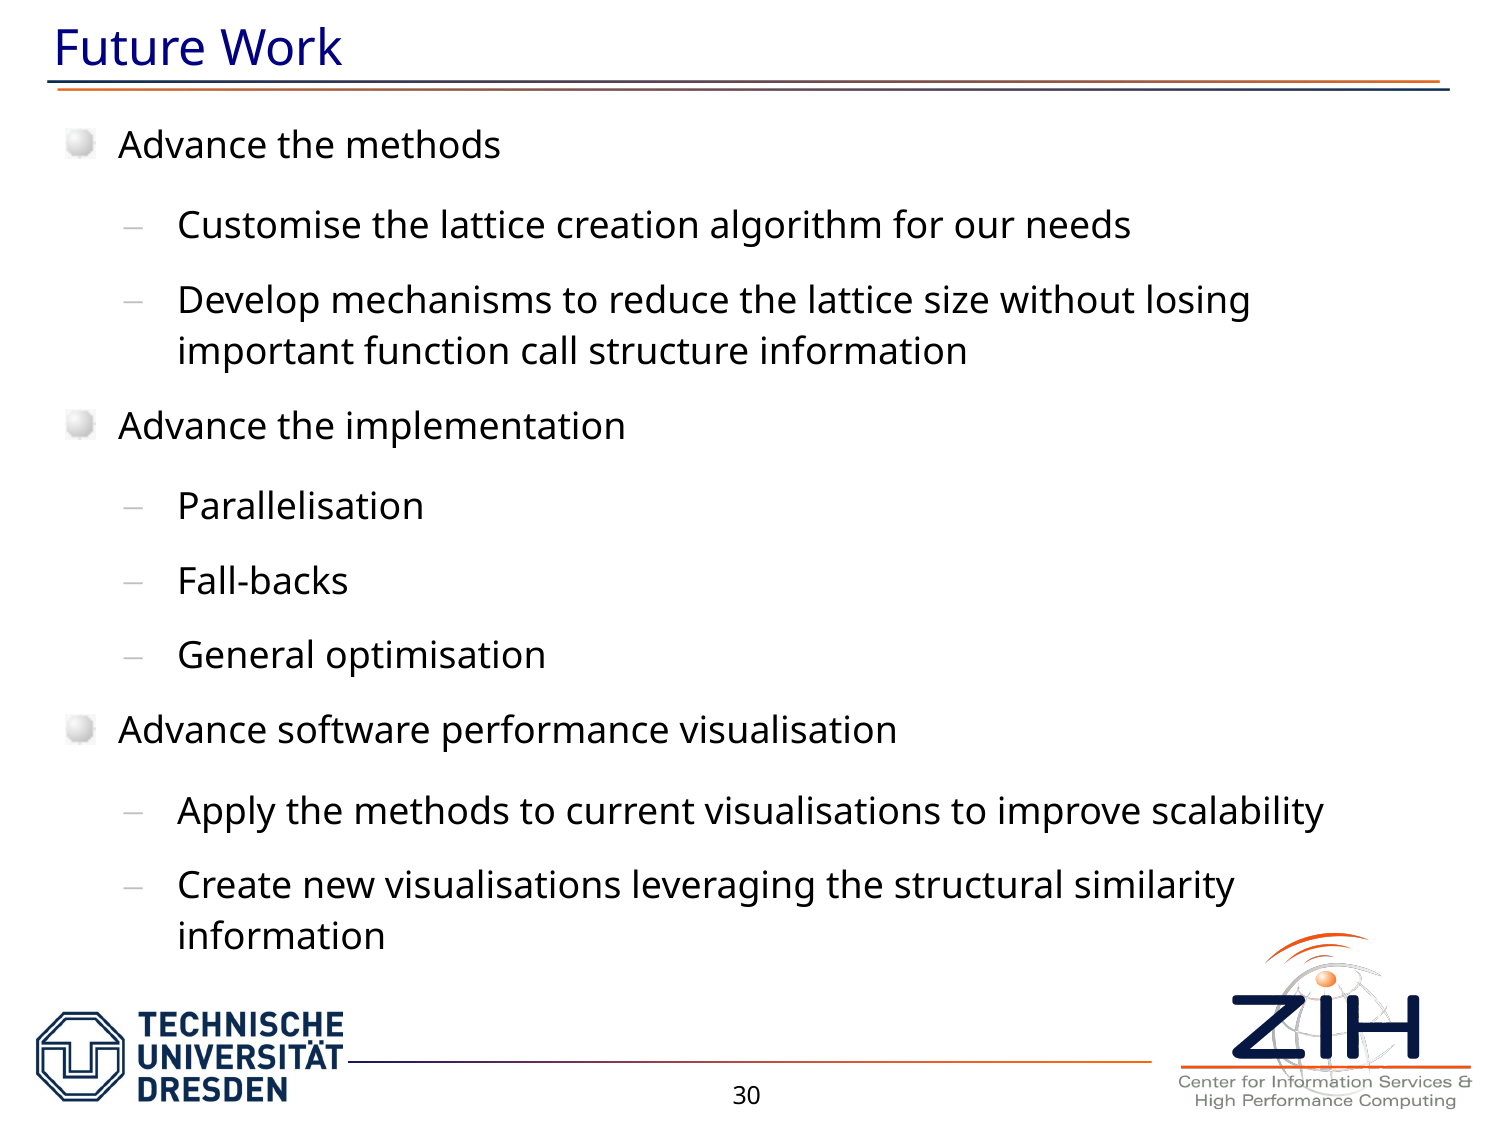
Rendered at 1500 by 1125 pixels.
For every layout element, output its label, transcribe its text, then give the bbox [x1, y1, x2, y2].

title Future Work [53, 12, 1453, 81]
picture [47, 80, 1450, 91]
picture [1178, 933, 1473, 1110]
list Advance the methods Customise the lattice creation algorithm for our needs Develop mechanisms to reduce the lattice size without losing important function call structure information Advance the implementation Parallelisation Fall-backs General optimisation Advance software performance visualisation Apply the methods to current visualisations to improve scalability Create new visualisations leveraging the structural similarity information [29, 118, 1418, 877]
picture [35, 1011, 343, 1102]
